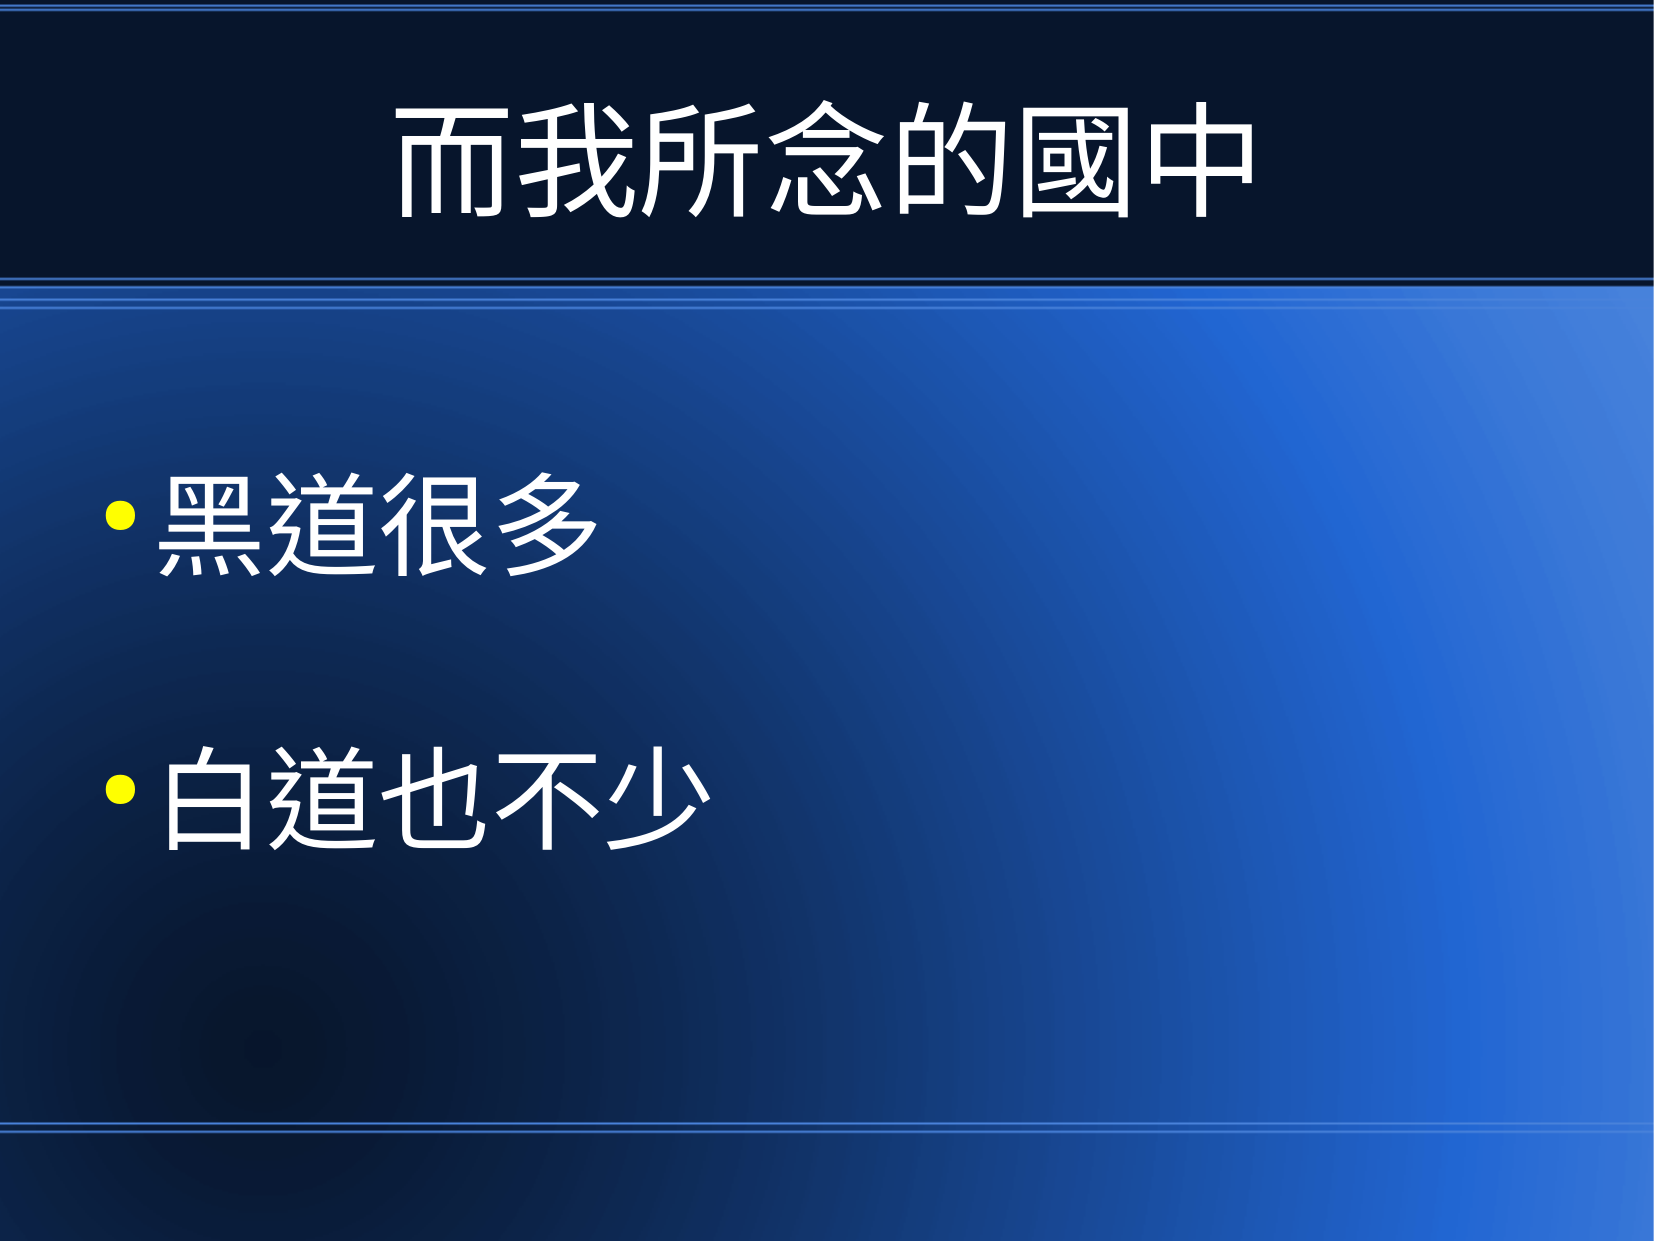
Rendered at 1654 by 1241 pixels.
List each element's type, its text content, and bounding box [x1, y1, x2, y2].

title 而我所念的國中 [82, 49, 1571, 257]
list 黑道很多 白道也不少 [82, 355, 1571, 1241]
picture [0, 0, 1654, 1241]
